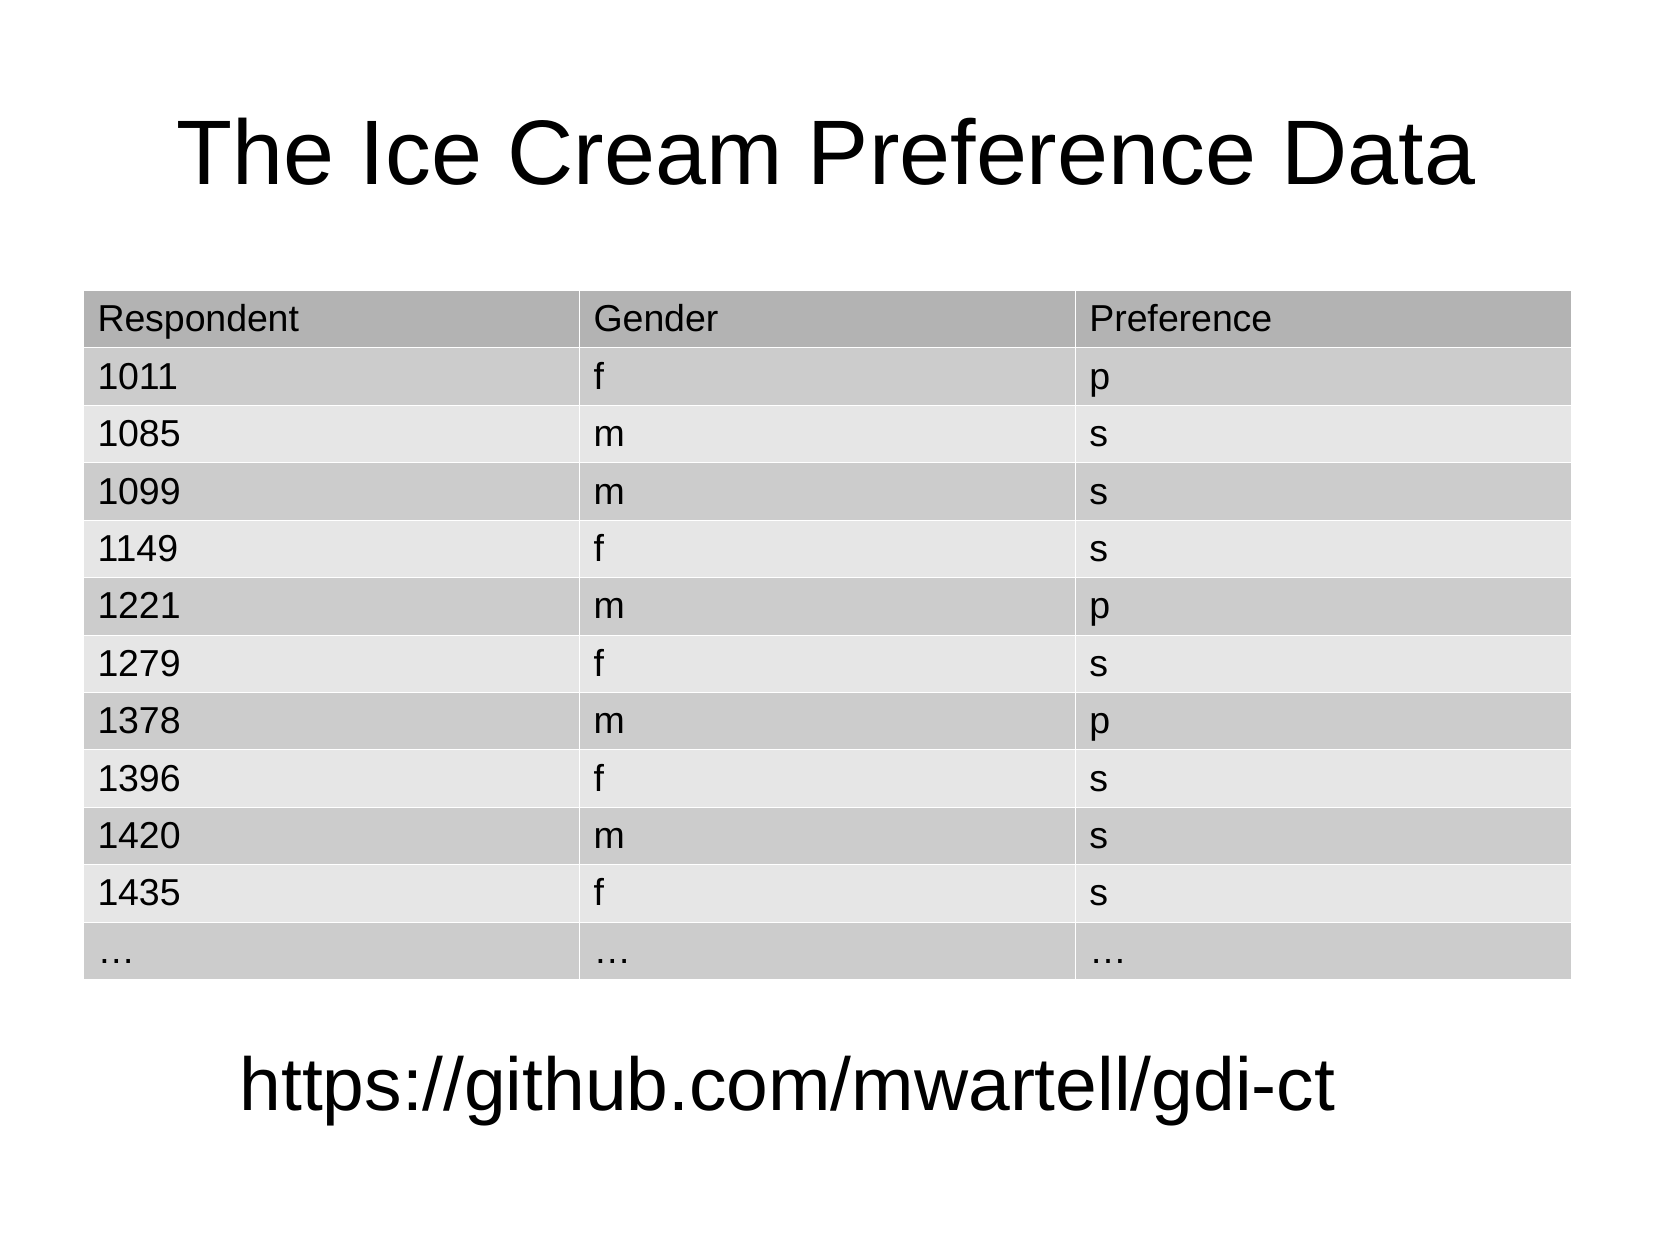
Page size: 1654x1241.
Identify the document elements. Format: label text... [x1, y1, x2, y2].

table_cell f [580, 750, 1075, 807]
table_cell 1149 [84, 521, 579, 577]
table_cell 1085 [84, 406, 579, 462]
table_cell m [580, 578, 1075, 635]
table_cell f [580, 636, 1075, 692]
table_cell 1378 [84, 693, 579, 749]
table_cell s [1076, 750, 1571, 807]
table_cell p [1076, 348, 1571, 405]
table_header Respondent [84, 291, 579, 347]
table_cell m [580, 808, 1075, 864]
table_cell 1396 [84, 750, 579, 807]
table_cell 1279 [84, 636, 579, 692]
title The Ice Cream Preference Data [82, 49, 1571, 257]
table_cell s [1076, 406, 1571, 462]
table_cell m [580, 693, 1075, 749]
table_cell s [1076, 463, 1571, 520]
table_header Gender [580, 291, 1075, 347]
table_cell 1420 [84, 808, 579, 864]
table_cell 1011 [84, 348, 579, 405]
table_cell f [580, 865, 1075, 922]
table_cell s [1076, 636, 1571, 692]
text_box https://github.com/mwartell/gdi-ct [225, 1035, 1411, 1134]
table_cell p [1076, 693, 1571, 749]
table_cell f [580, 521, 1075, 577]
table_cell f [580, 348, 1075, 405]
table_cell s [1076, 521, 1571, 577]
table_cell 1435 [84, 865, 579, 922]
table_header Preference [1076, 291, 1571, 347]
table_cell s [1076, 865, 1571, 922]
table_cell s [1076, 808, 1571, 864]
table_cell 1221 [84, 578, 579, 635]
table_cell p [1076, 578, 1571, 635]
table_cell … [580, 923, 1075, 979]
table_cell … [84, 923, 579, 979]
table_cell … [1076, 923, 1571, 979]
table_cell m [580, 463, 1075, 520]
table_cell 1099 [84, 463, 579, 520]
table_cell m [580, 406, 1075, 462]
